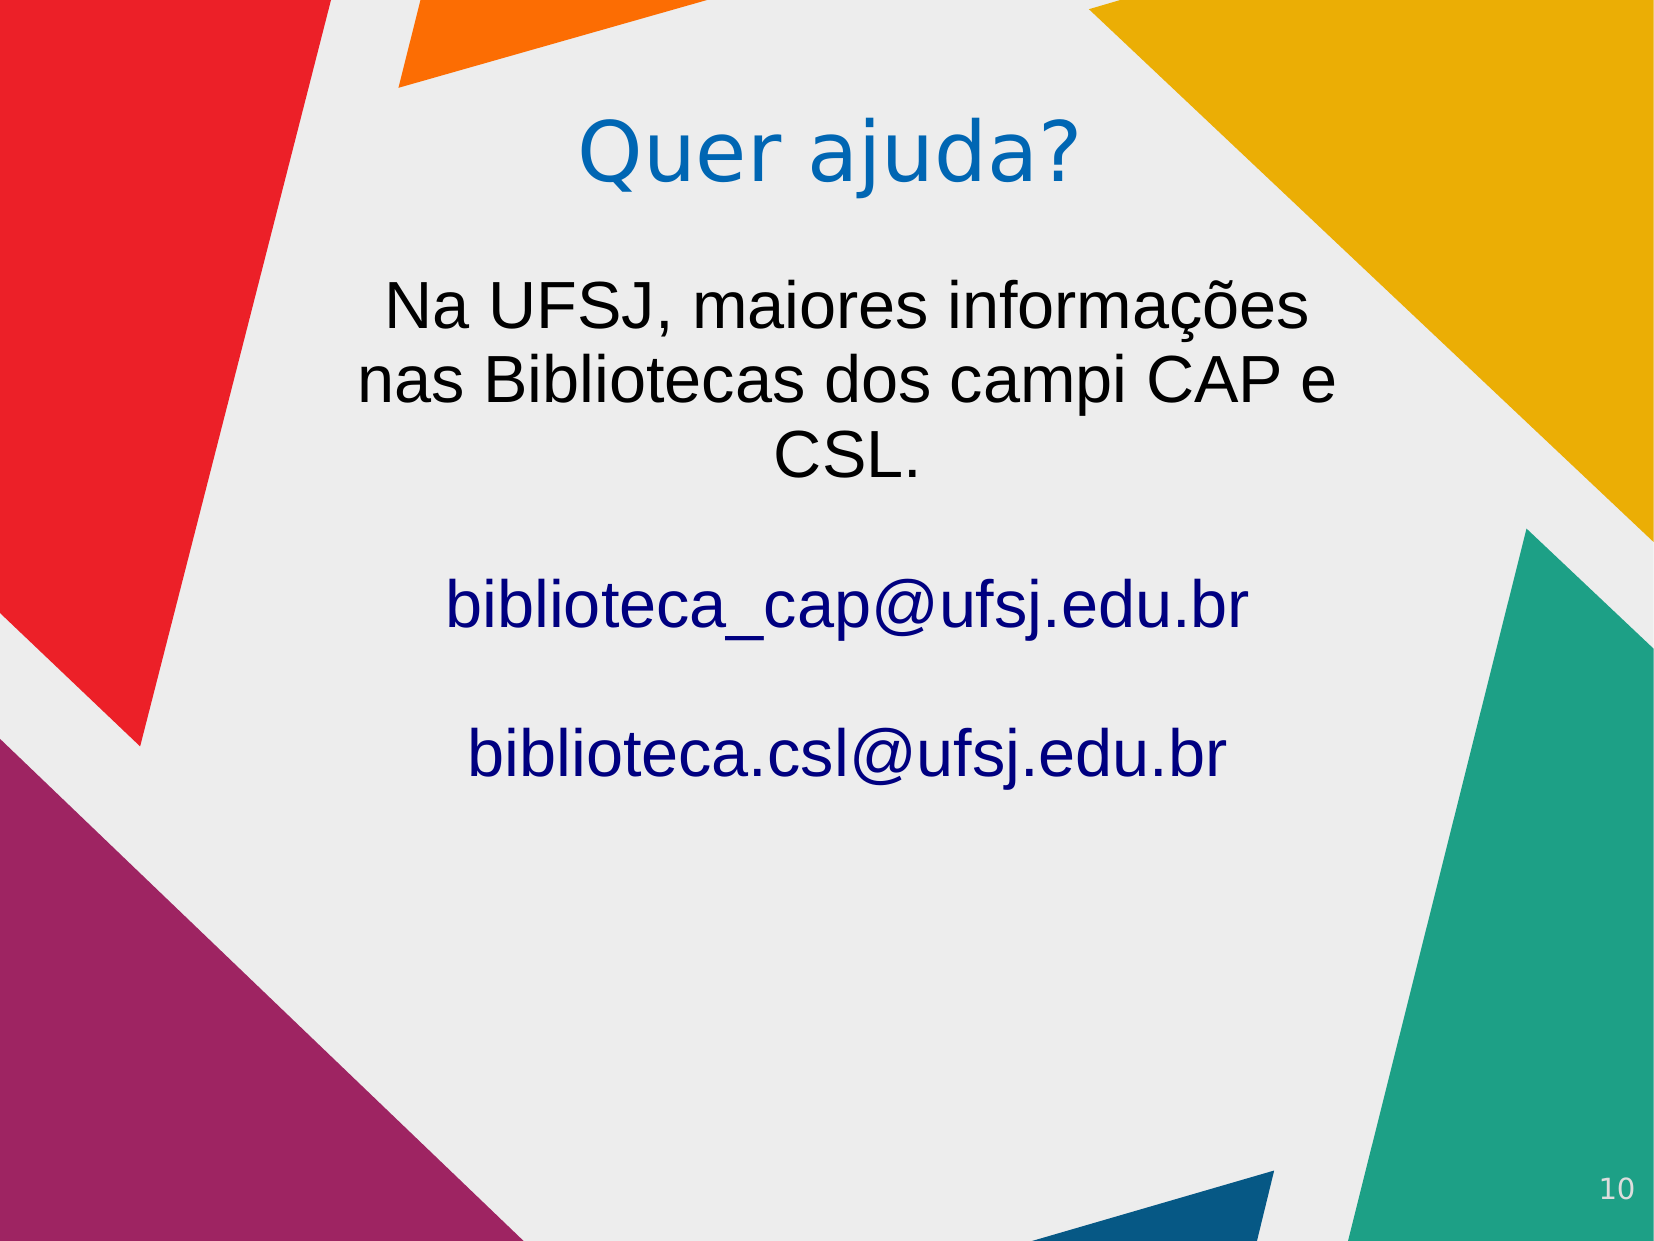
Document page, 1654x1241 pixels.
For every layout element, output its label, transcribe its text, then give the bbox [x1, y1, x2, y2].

subtitle Na UFSJ, maiores informações nas Bibliotecas dos campi CAP e CSL. biblioteca_cap@ufsj.edu.br biblioteca.csl@ufsj.edu.br [289, 49, 1372, 1010]
